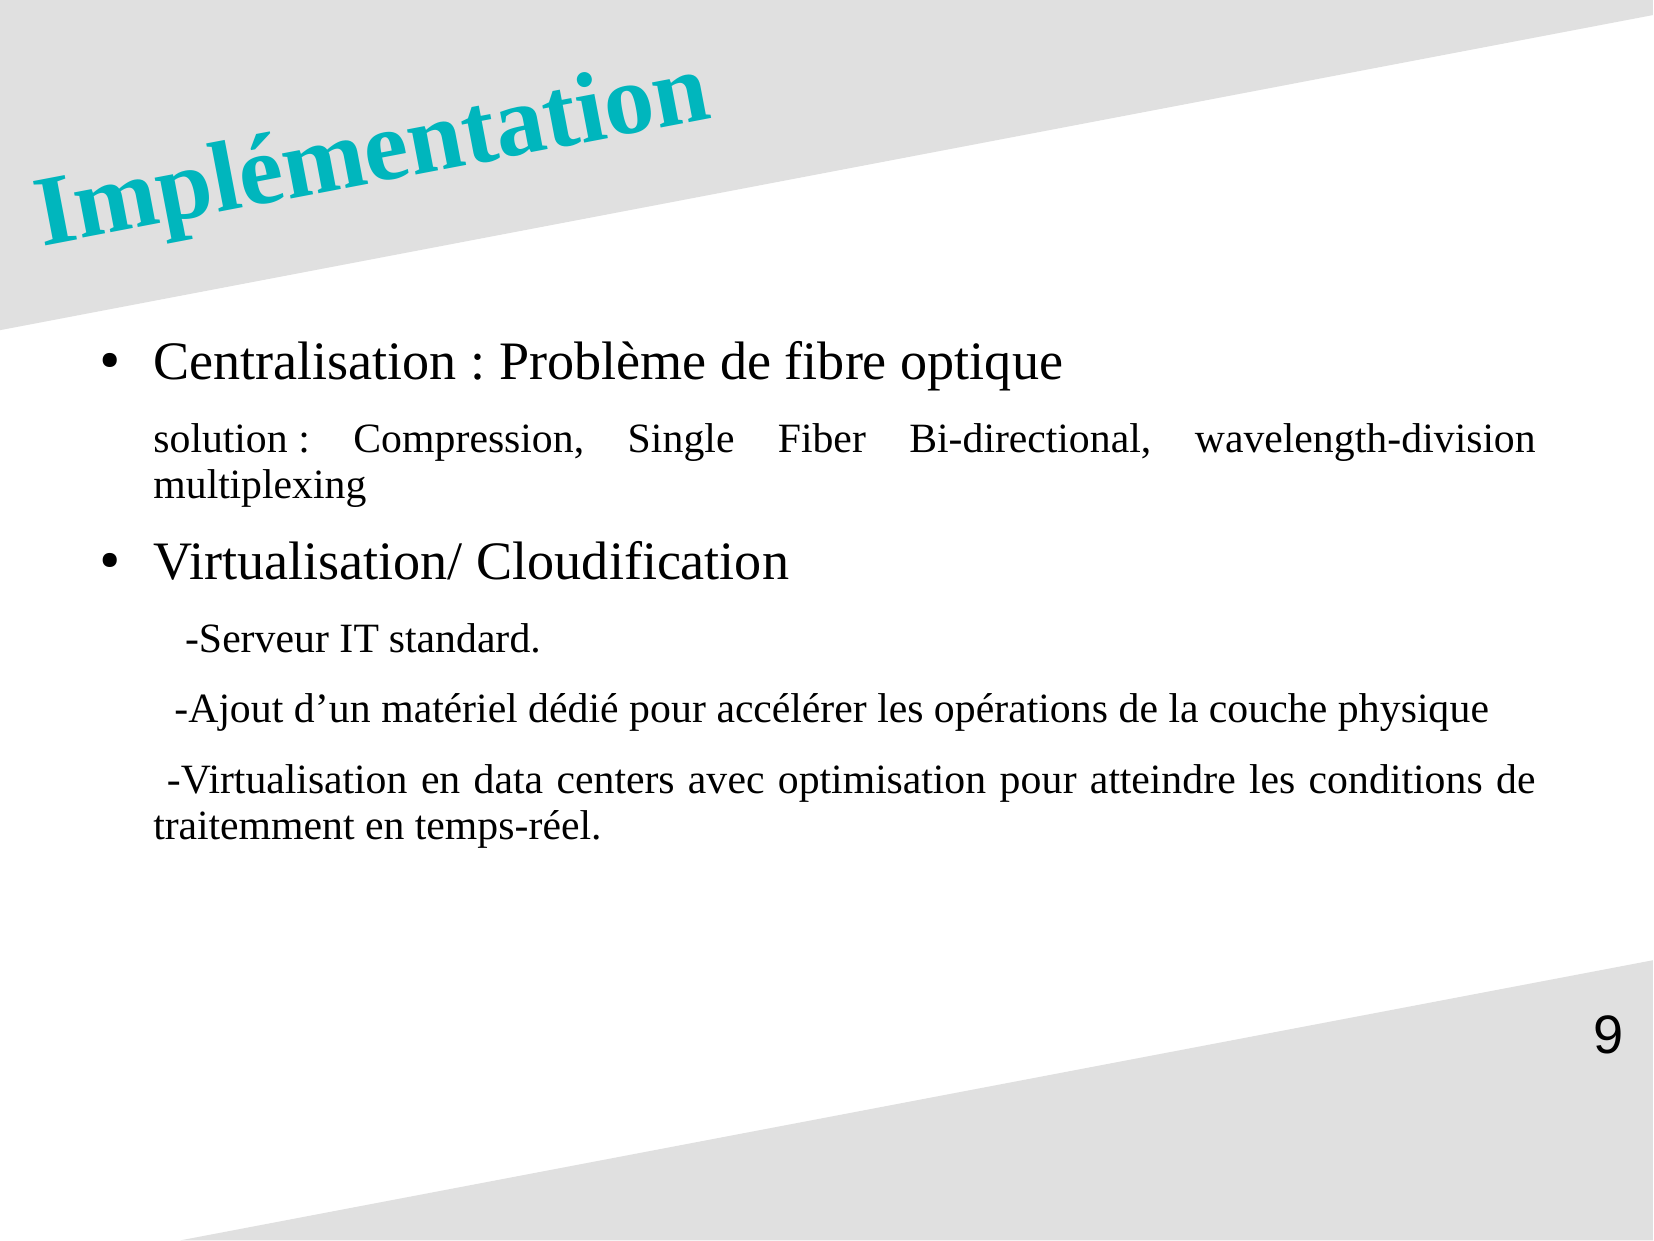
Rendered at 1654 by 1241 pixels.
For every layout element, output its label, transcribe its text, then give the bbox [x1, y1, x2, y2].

list Centralisation : Problème de fibre optique solution : Compression, Single Fiber Bi-directional, wavelength-division multiplexing Virtualisation/ Cloudification -Serveur IT standard. -Ajout d’un matériel dédié pour accélérer les opérations de la couche physique -Virtualisation en data centers avec optimisation pour atteindre les conditions de traitemment en temps-réel. [82, 331, 1538, 1052]
title Implémentation [16, 0, 1518, 315]
